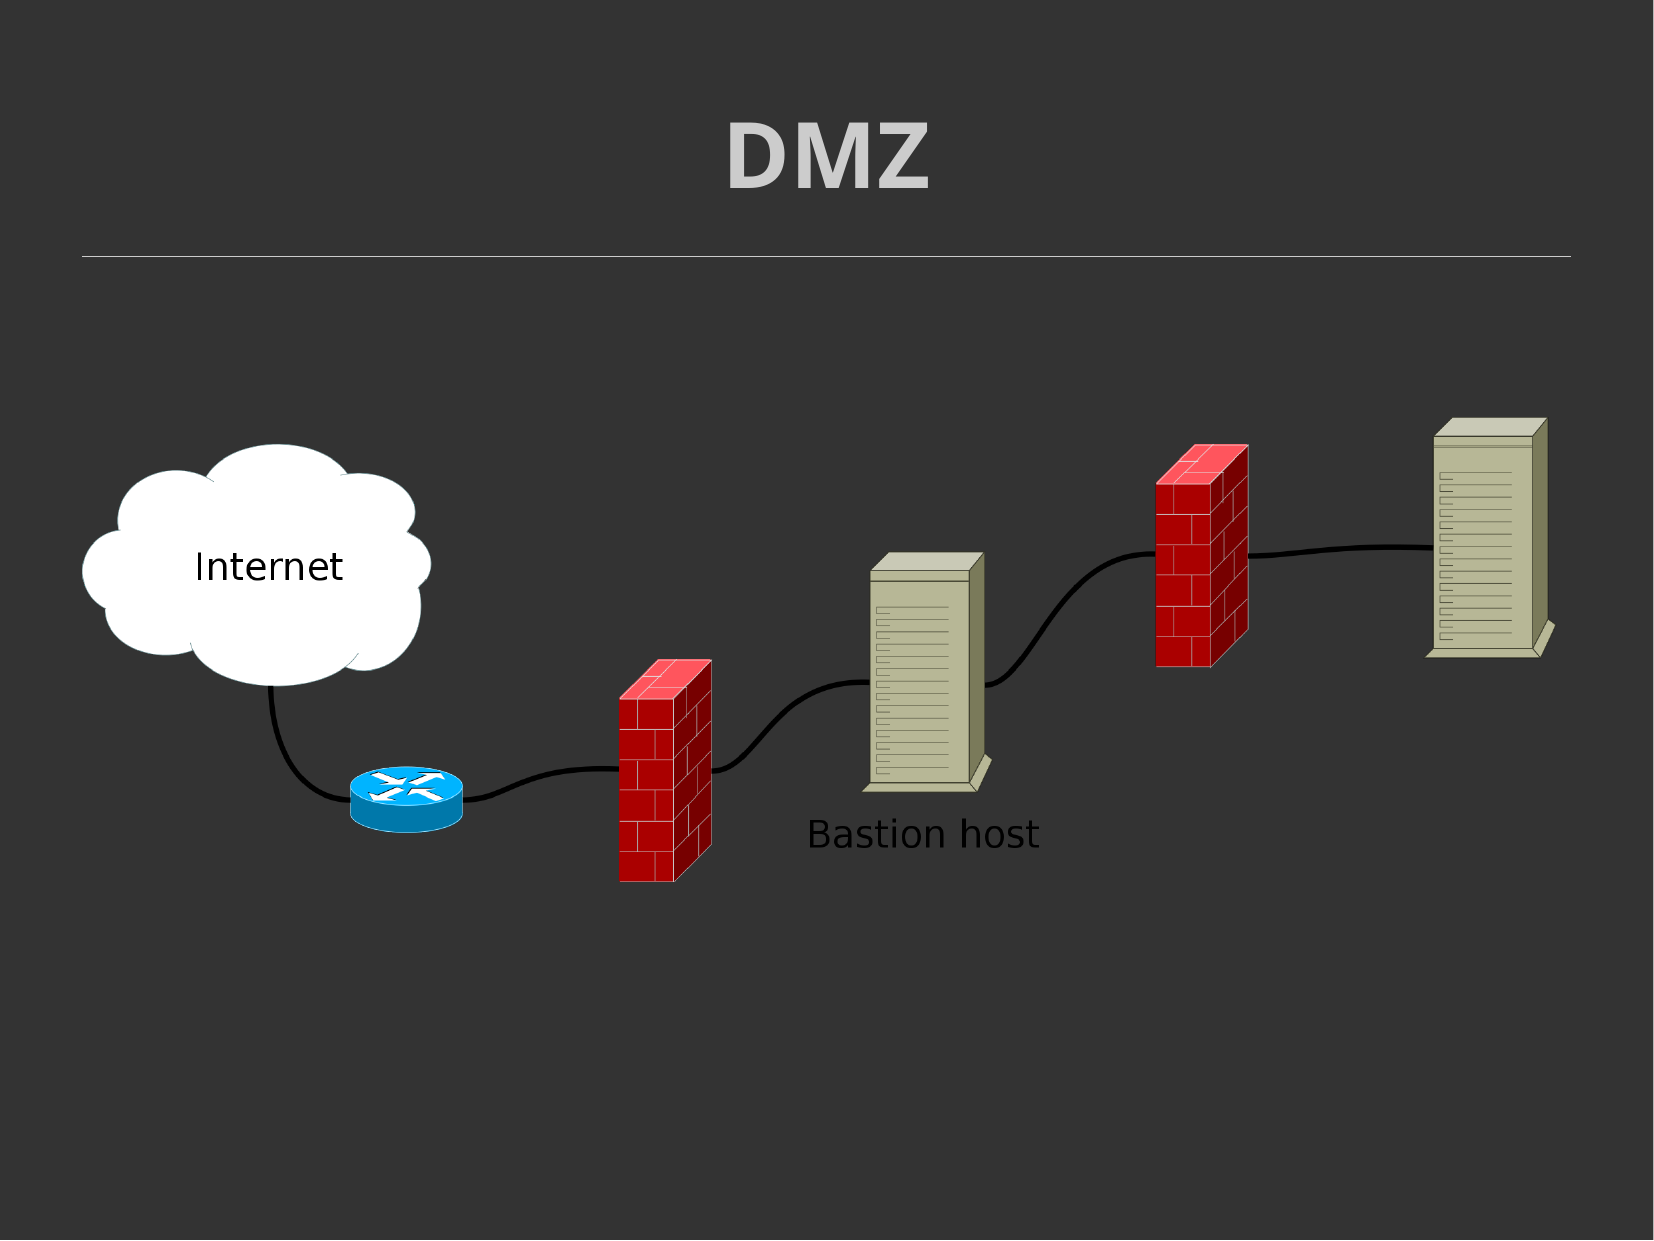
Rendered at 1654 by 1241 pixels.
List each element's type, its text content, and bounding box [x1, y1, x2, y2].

picture [82, 417, 1571, 882]
title DMZ [82, 49, 1571, 257]
